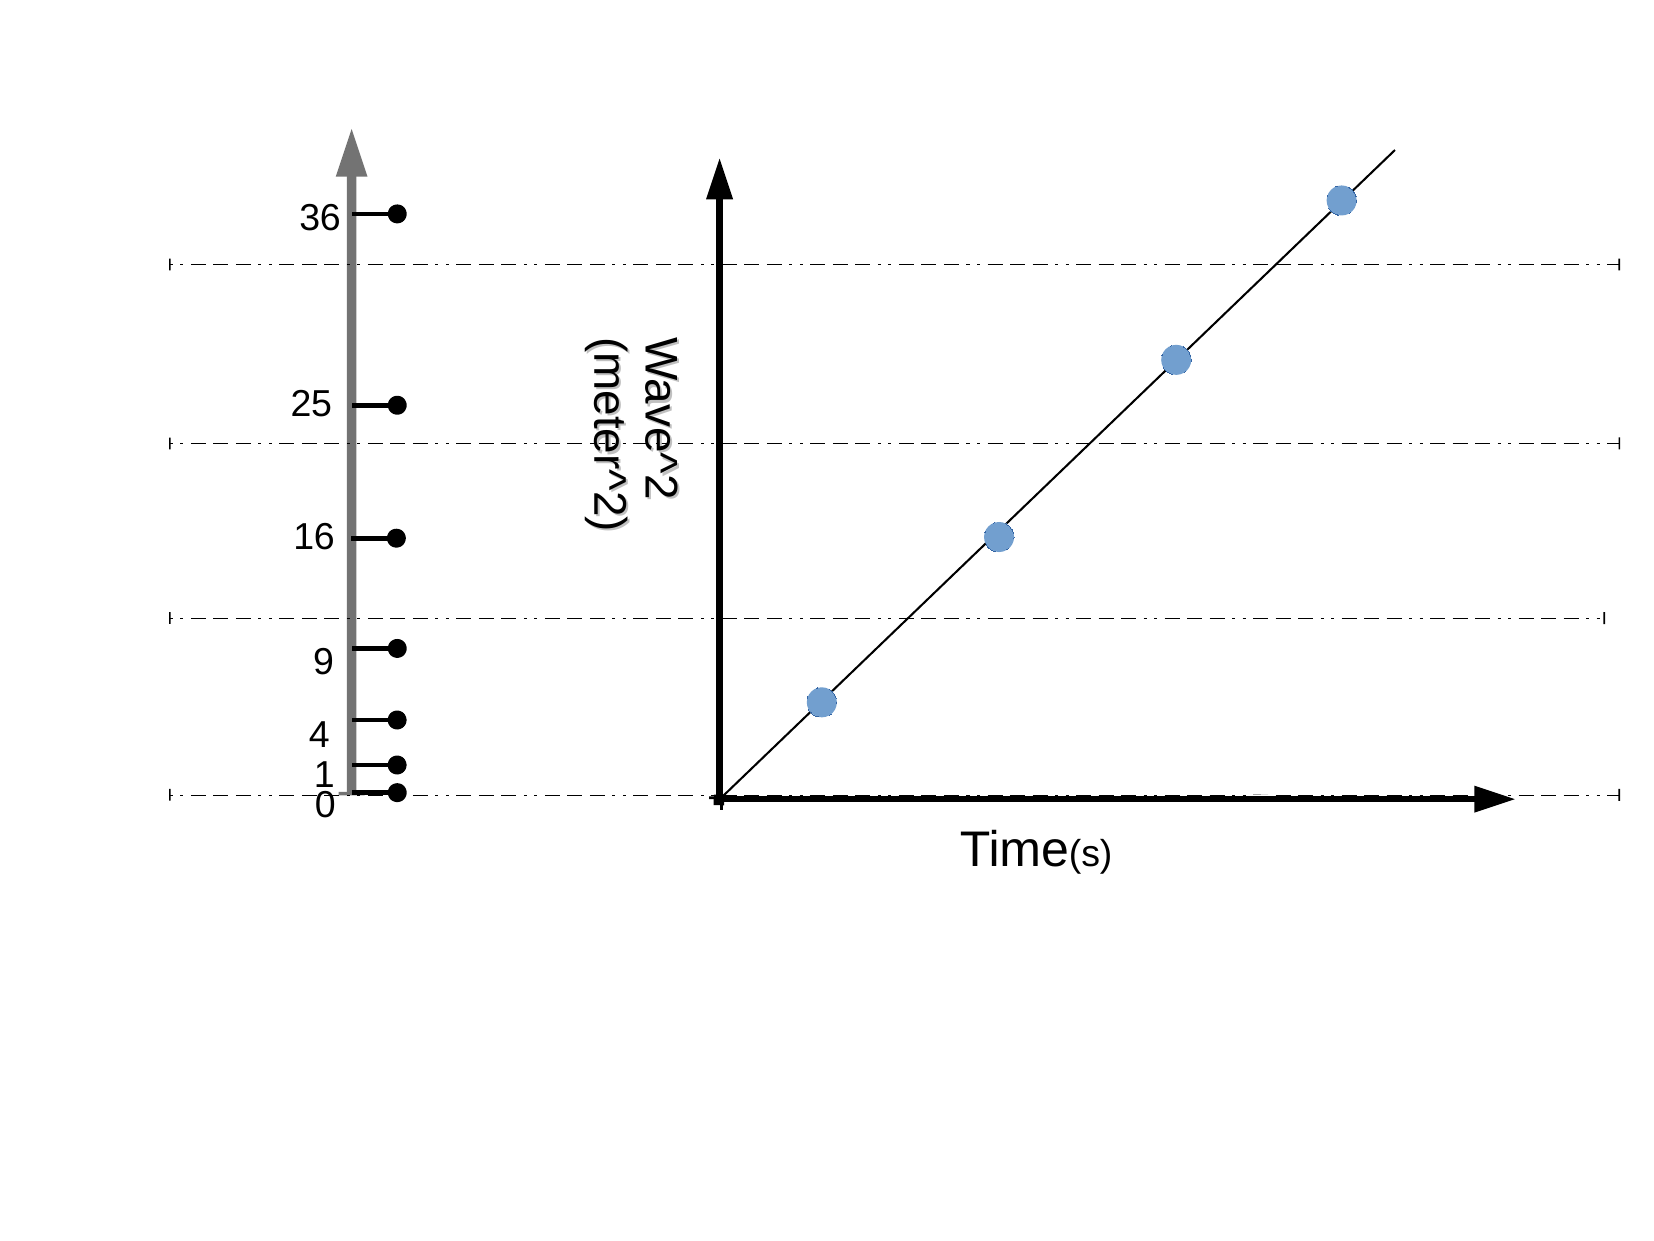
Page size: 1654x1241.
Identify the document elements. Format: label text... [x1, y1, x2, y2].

text_box 4 [294, 706, 346, 764]
text_box [1326, 185, 1357, 216]
text_box 0 [300, 803, 340, 833]
text_box 9 [298, 633, 329, 690]
text_box [984, 521, 1015, 553]
text_box [806, 687, 837, 718]
text_box Wave^2 (meter^2) [577, 322, 695, 586]
text_box 25 [275, 374, 358, 473]
text_box Time(s) [945, 813, 1186, 886]
text_box 36 [284, 188, 382, 250]
text_box 1 [299, 746, 340, 803]
text_box [1161, 344, 1192, 375]
text_box 16 [278, 508, 357, 566]
